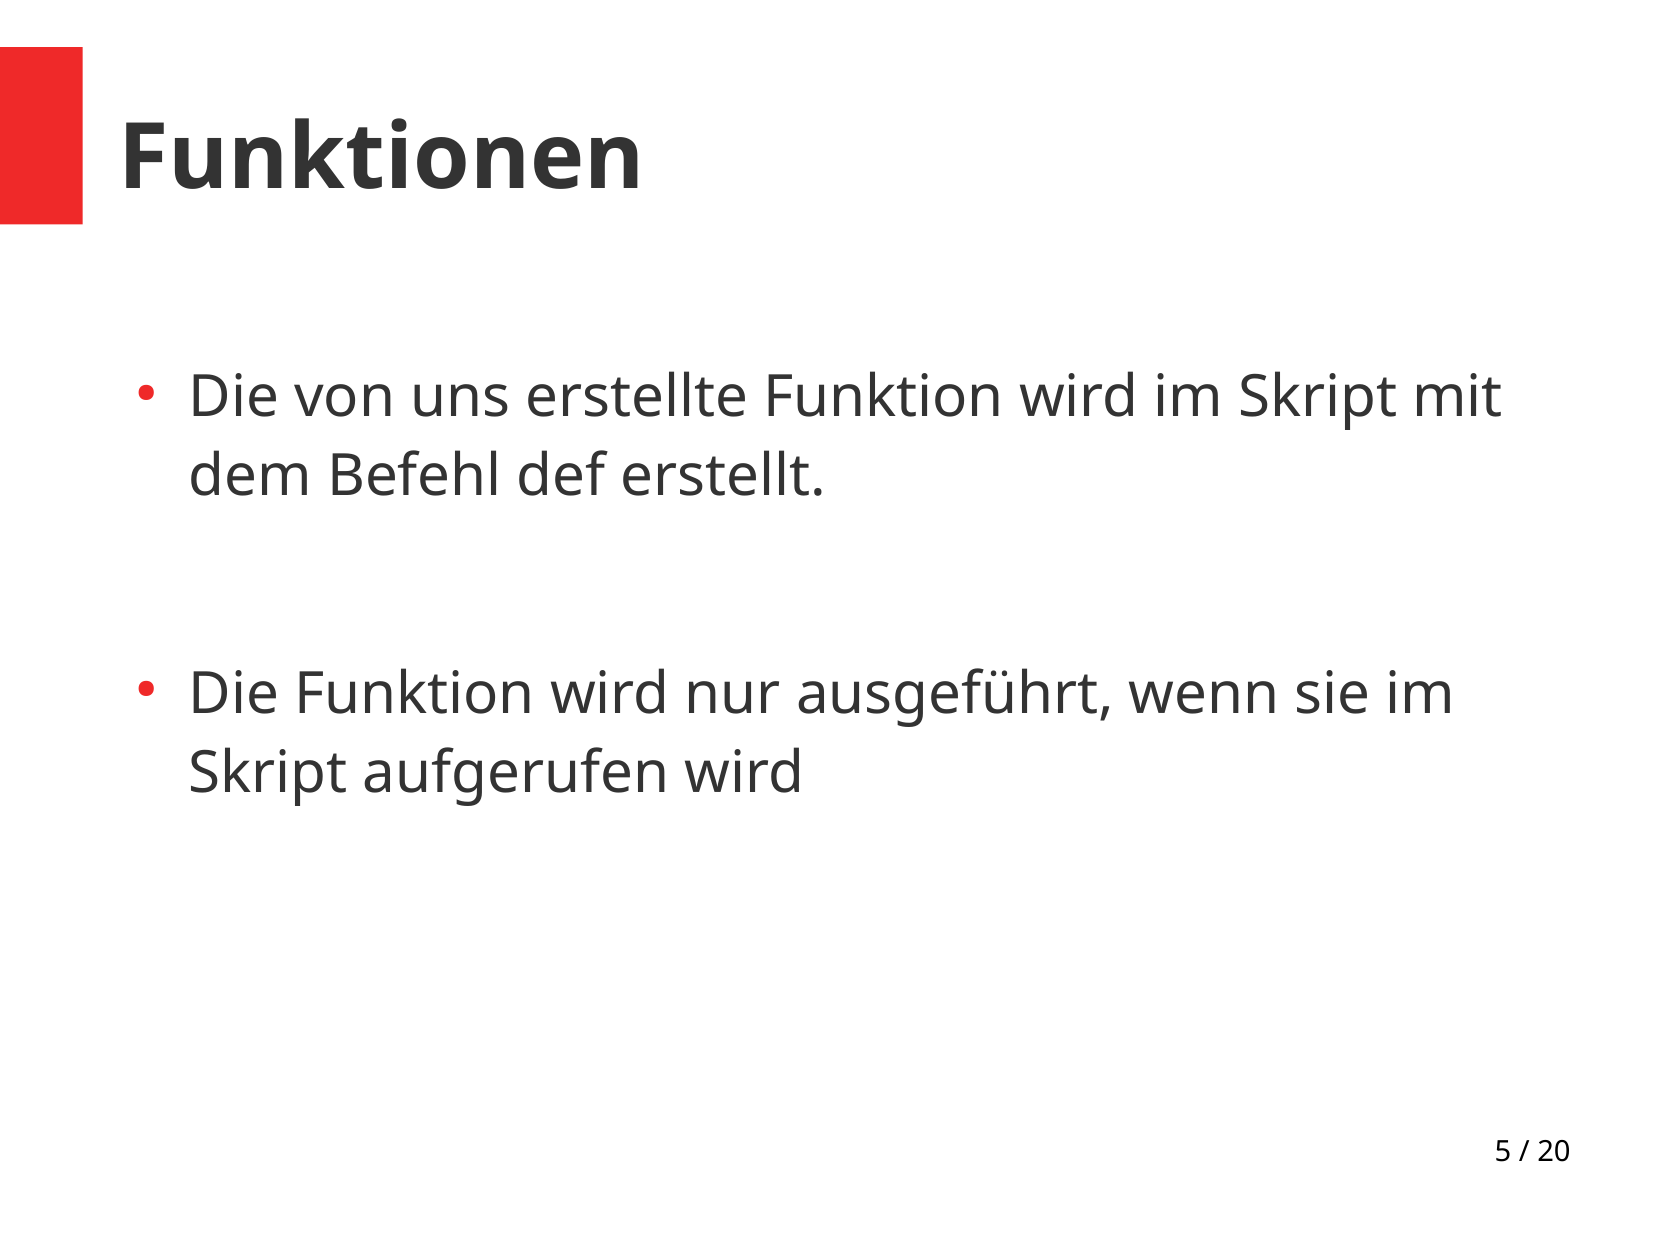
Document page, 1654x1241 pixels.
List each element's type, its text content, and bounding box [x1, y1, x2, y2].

list Die von uns erstellte Funktion wird im Skript mit dem Befehl def erstellt. Die Funktion wird nur ausgeführt, wenn sie im Skript aufgerufen wird [118, 354, 1536, 1074]
title Funktionen [118, 49, 1571, 257]
